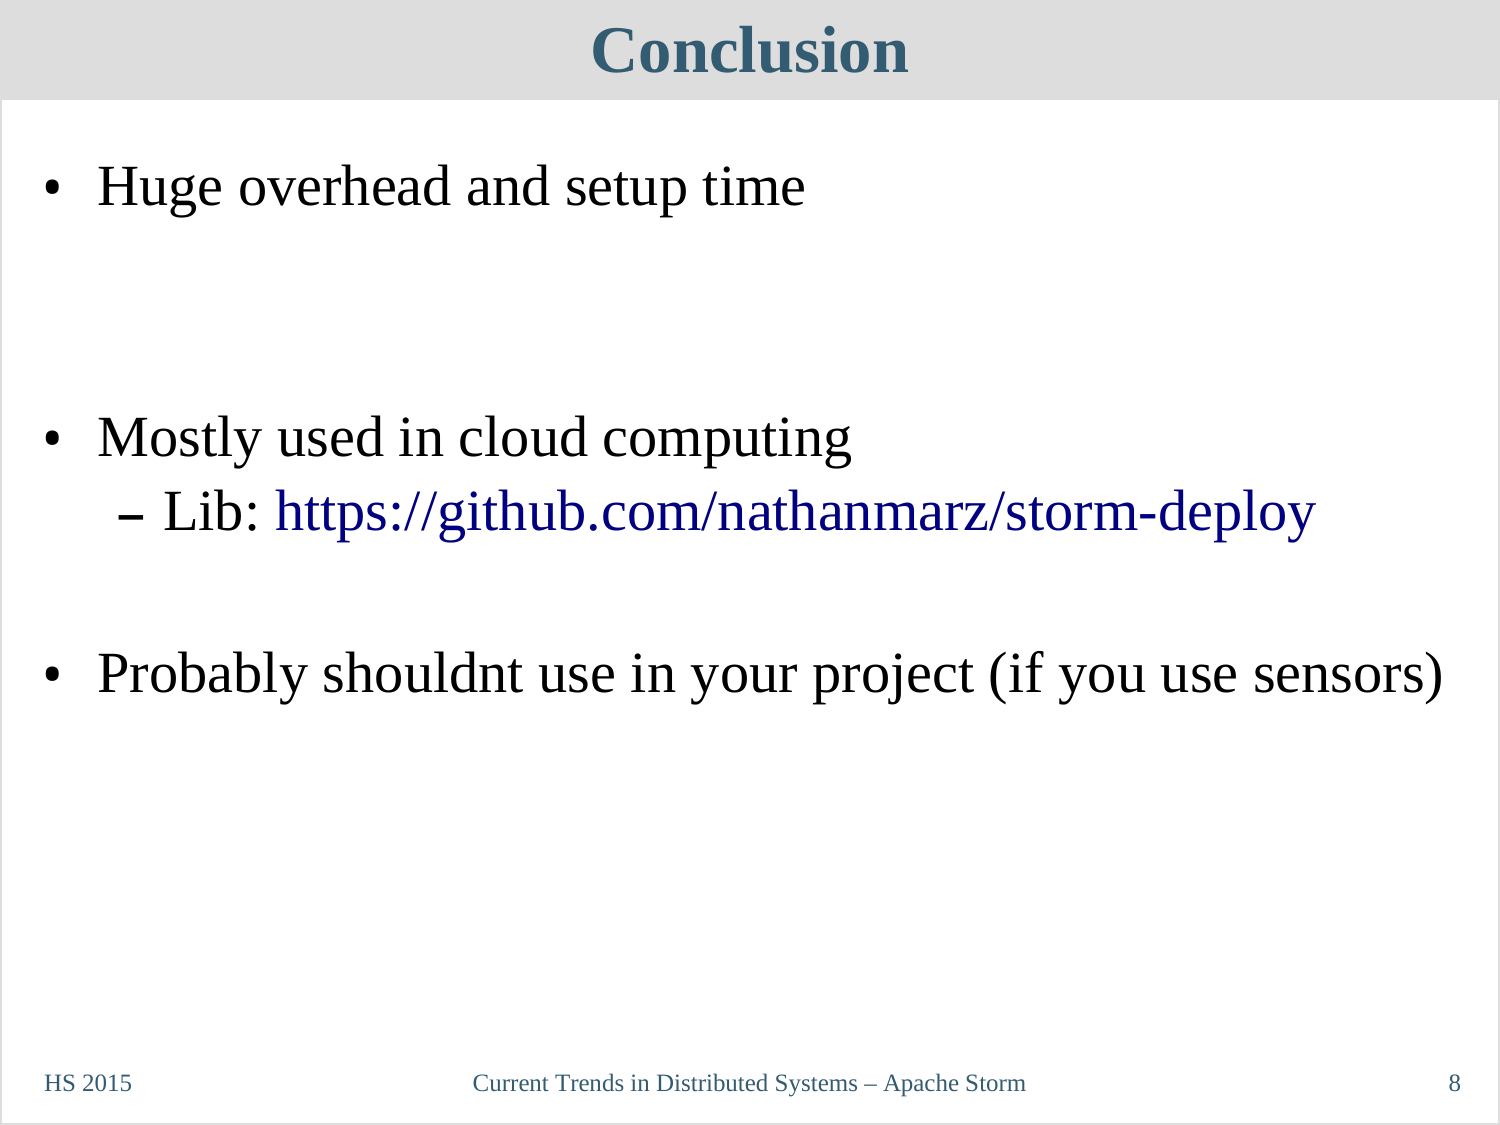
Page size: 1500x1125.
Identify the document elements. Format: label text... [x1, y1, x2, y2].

title Conclusion [0, 0, 1500, 100]
list Huge overhead and setup time Mostly used in cloud computing Lib: https://github.com/nathanmarz/storm-deploy Probably shouldnt use in your project (if you use sensors) [26, 145, 1477, 1034]
text_box HS 2015 [29, 1058, 195, 1097]
text_box Current Trends in Distributed Systems – Apache Storm [300, 1058, 1201, 1107]
text_box <Nummer> [1375, 1058, 1477, 1097]
